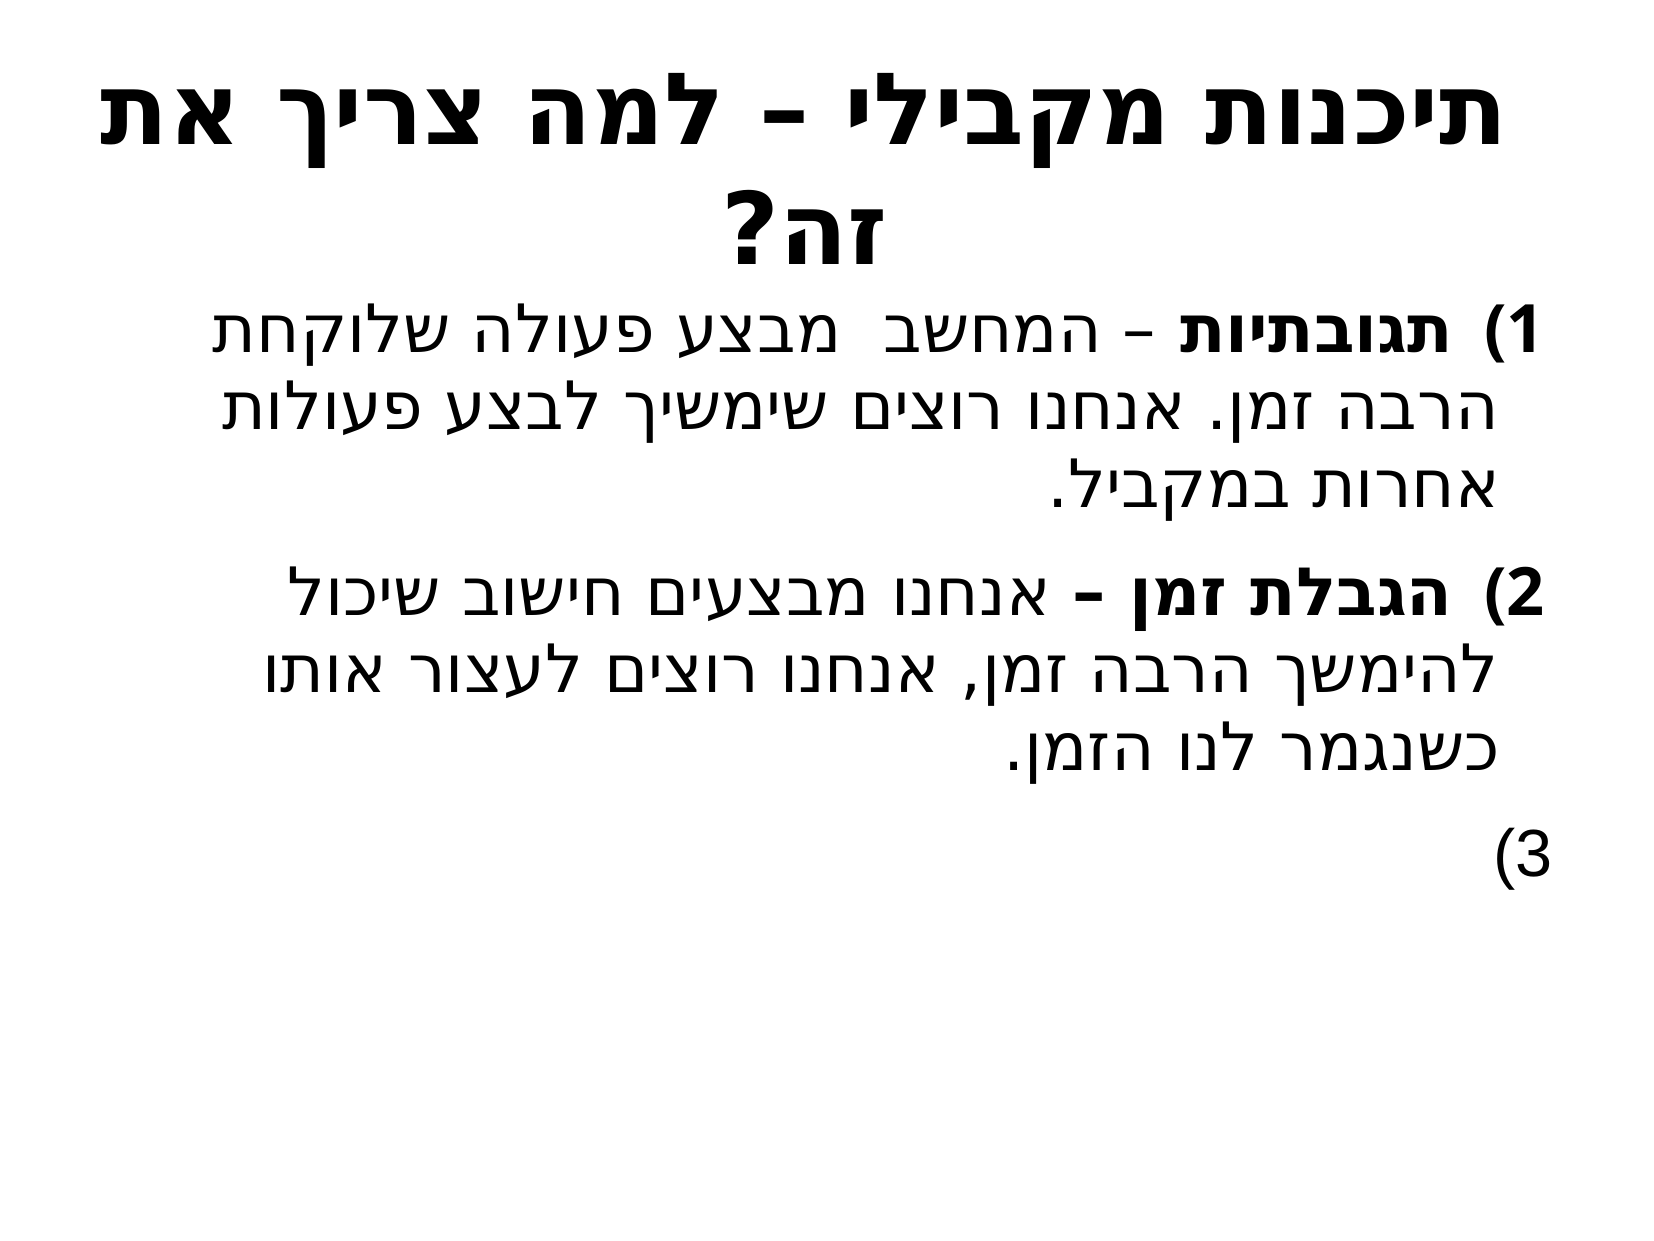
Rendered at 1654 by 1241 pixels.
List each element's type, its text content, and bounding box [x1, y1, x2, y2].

list תגובתיות – המחשב מבצע פעולה שלוקחת הרבה זמן. אנחנו רוצים שימשיך לבצע פעולות אחרות במקביל. הגבלת זמן – אנחנו מבצעים חישוב שיכול להימשך הרבה זמן, אנחנו רוצים לעצור אותו כשנגמר לנו הזמן. [82, 290, 1571, 1126]
title תיכנות מקבילי – למה צריך את זה? [63, 45, 1546, 271]
